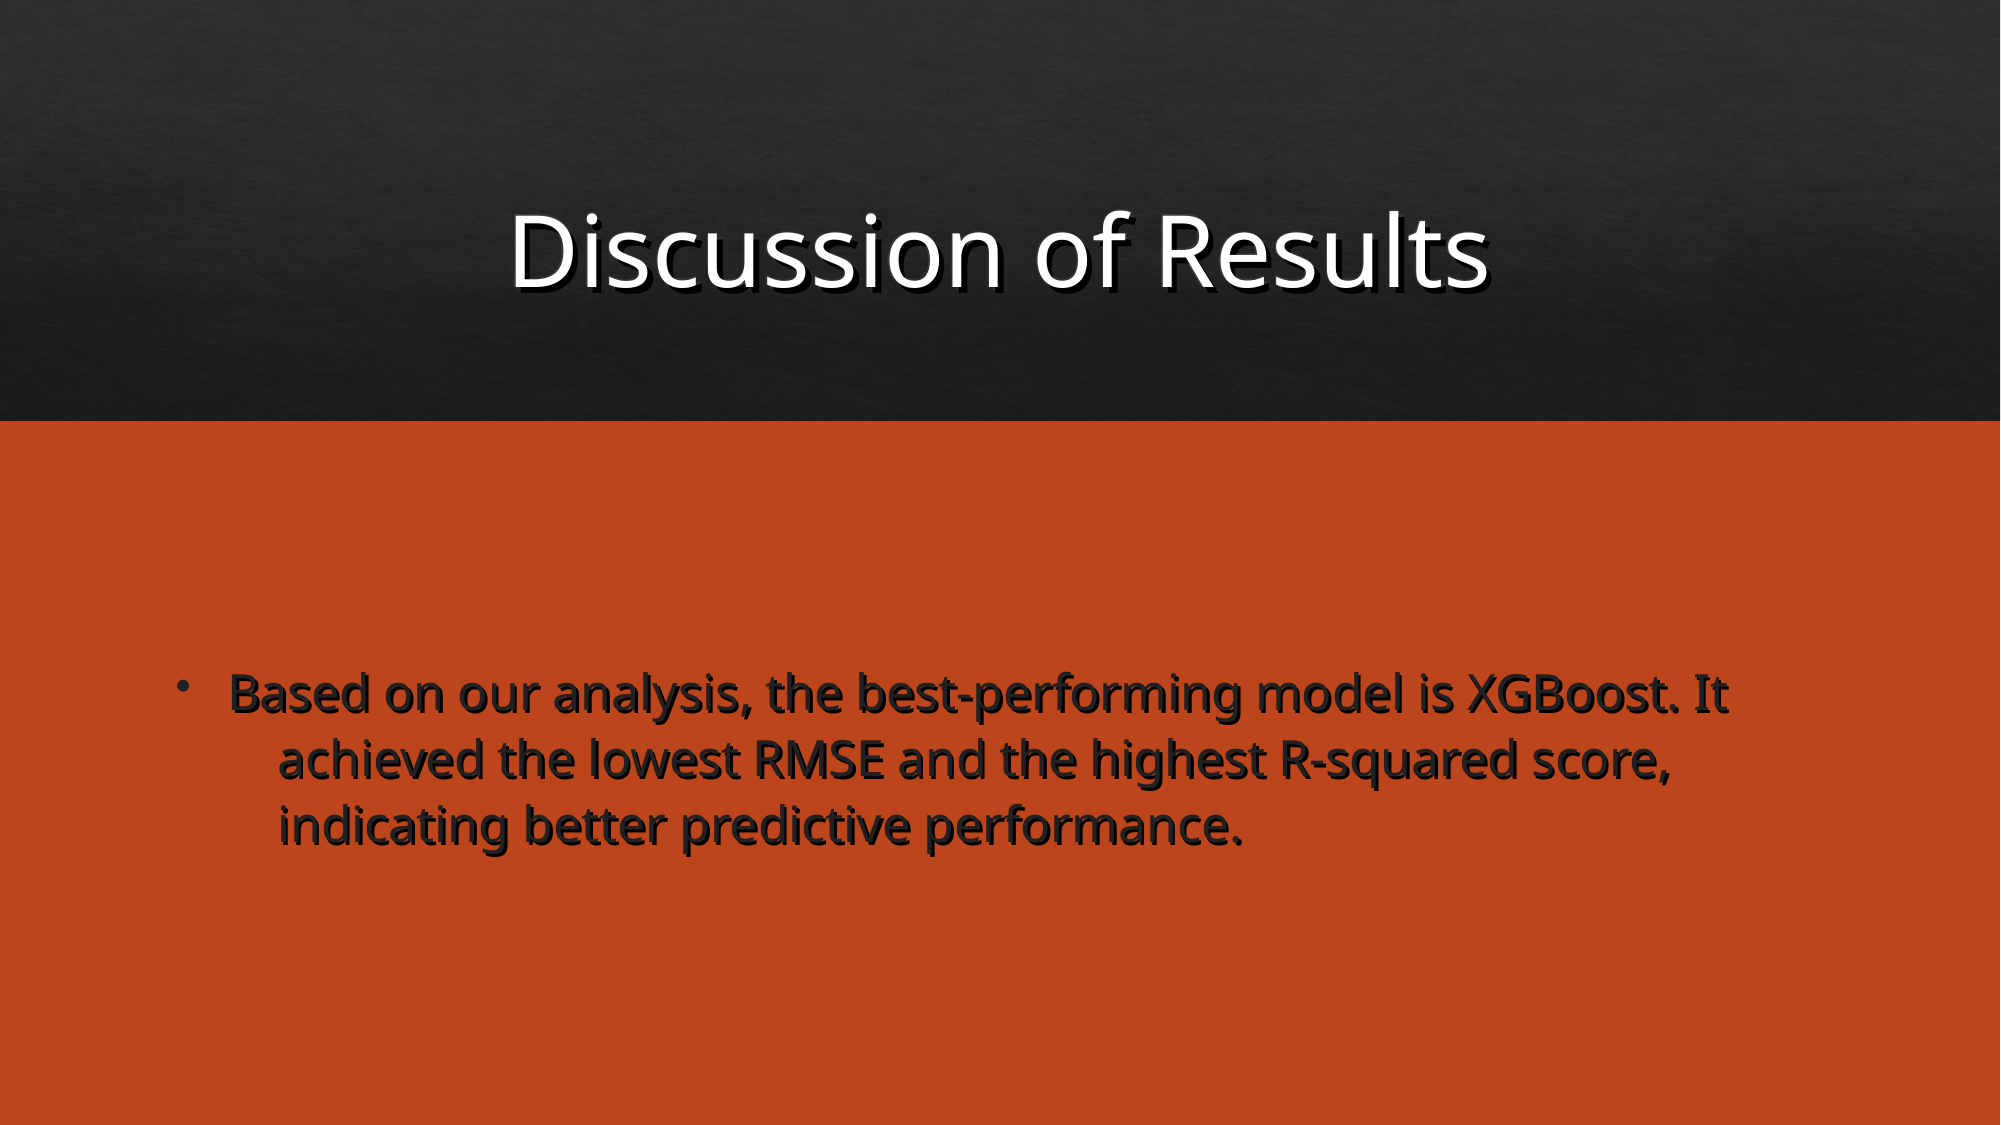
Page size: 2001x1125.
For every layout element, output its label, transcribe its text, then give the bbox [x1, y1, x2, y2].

title Discussion of Results [149, 121, 1849, 390]
list Based on our analysis, the best-performing model is XGBoost. It achieved the lowest RMSE and the highest R-squared score, indicating better predictive performance. [149, 503, 1849, 1004]
text_box [0, 0, 2000, 1125]
